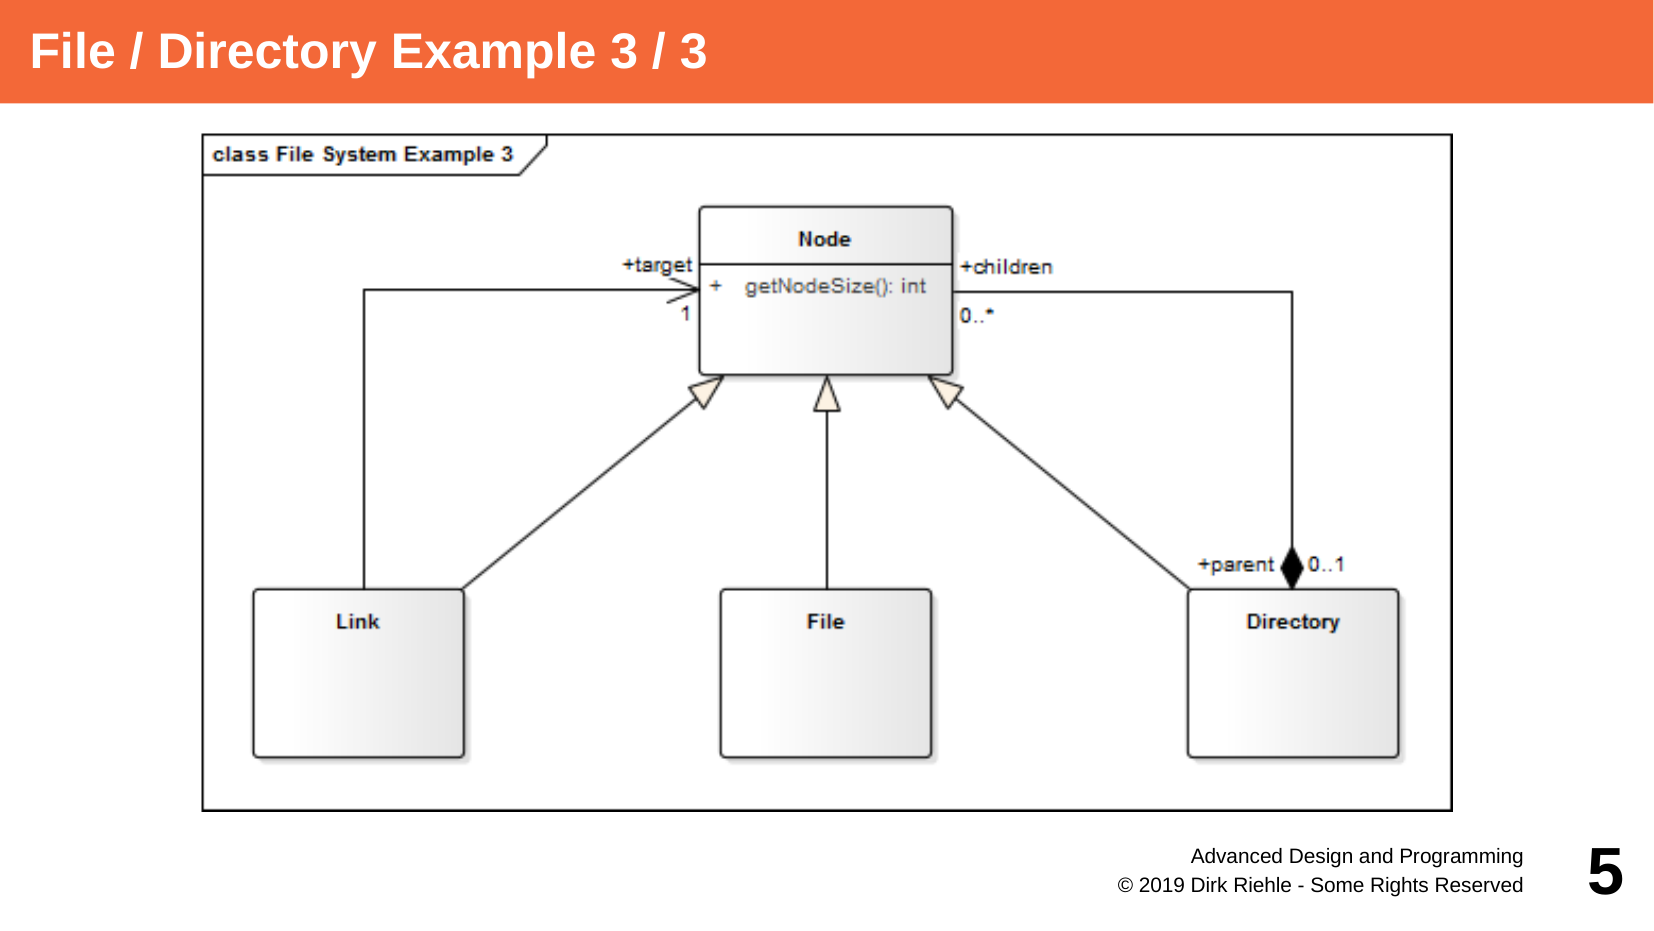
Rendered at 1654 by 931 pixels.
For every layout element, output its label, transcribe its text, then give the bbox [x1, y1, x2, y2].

title File / Directory Example 3 / 3 [0, 0, 1654, 104]
picture [200, 132, 1453, 813]
